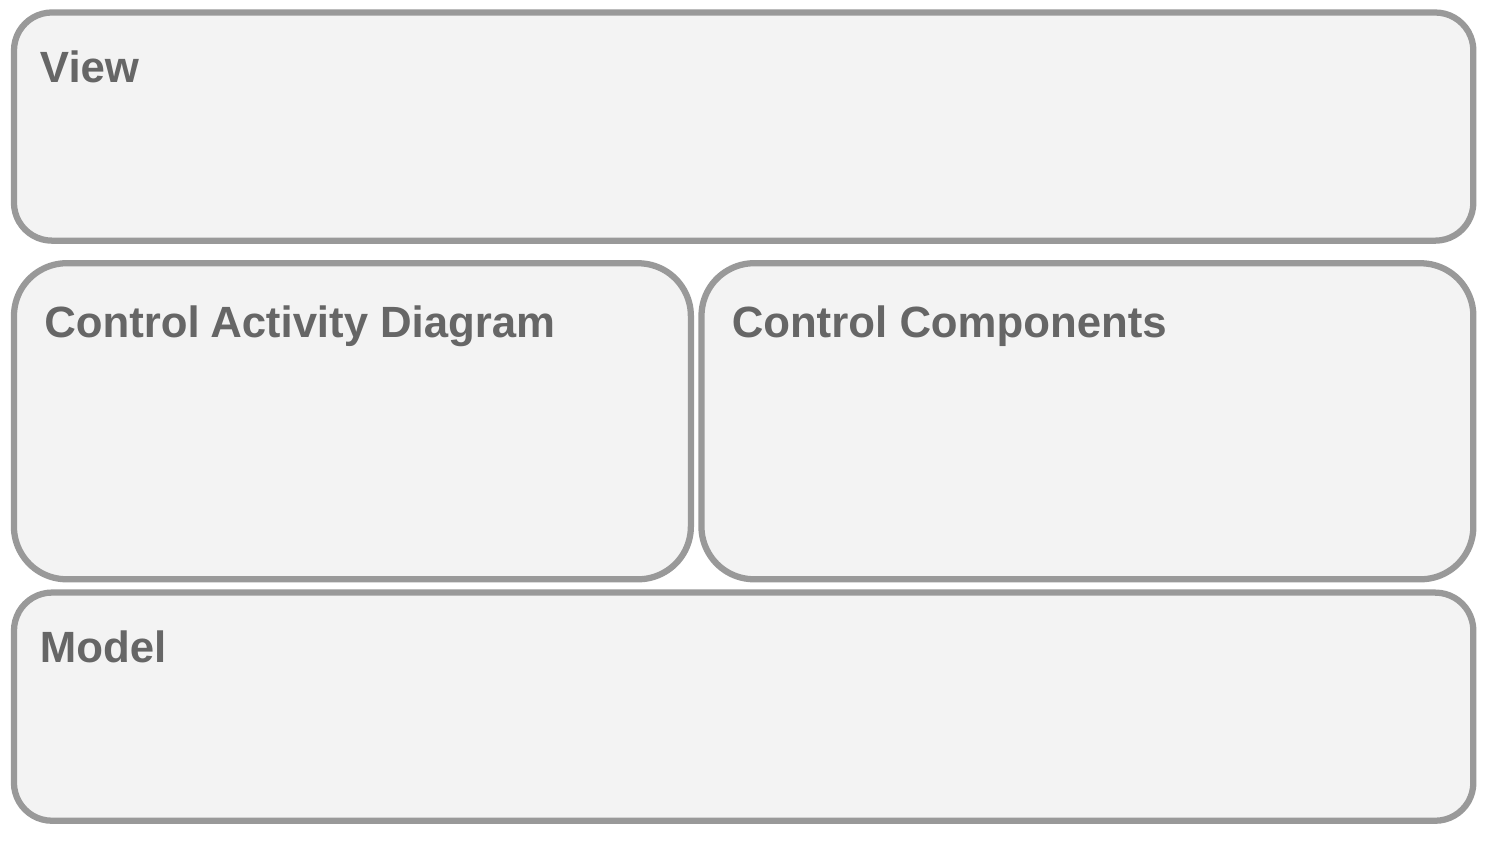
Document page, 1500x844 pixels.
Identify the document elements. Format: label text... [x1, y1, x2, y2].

text_box Control Activity Diagram [13, 263, 691, 580]
text_box View [13, 12, 1474, 241]
text_box Model [13, 592, 1474, 821]
text_box Control Components [701, 263, 1474, 580]
